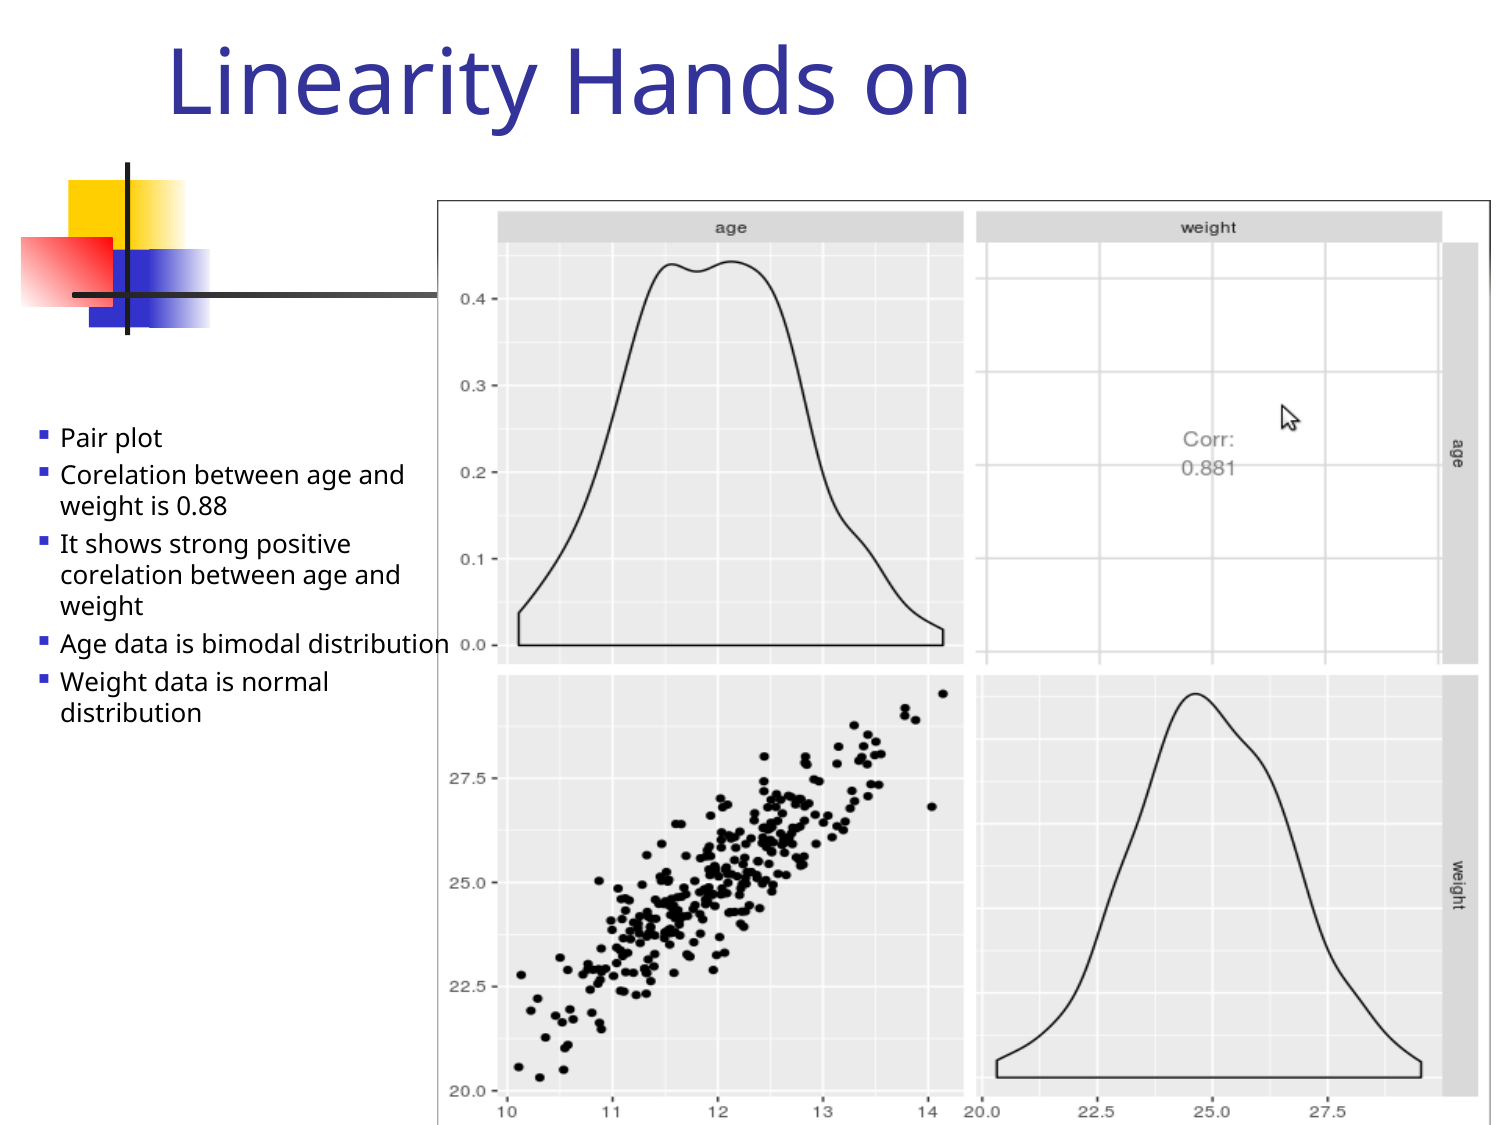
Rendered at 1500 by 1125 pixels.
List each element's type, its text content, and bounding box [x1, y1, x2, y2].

title Linearity Hands on [150, 0, 1430, 141]
picture [437, 200, 1491, 1125]
list Pair plot Corelation between age and weight is 0.88 It shows strong positive corelation between age and weight Age data is bimodal distribution Weight data is normal distribution [23, 413, 468, 756]
